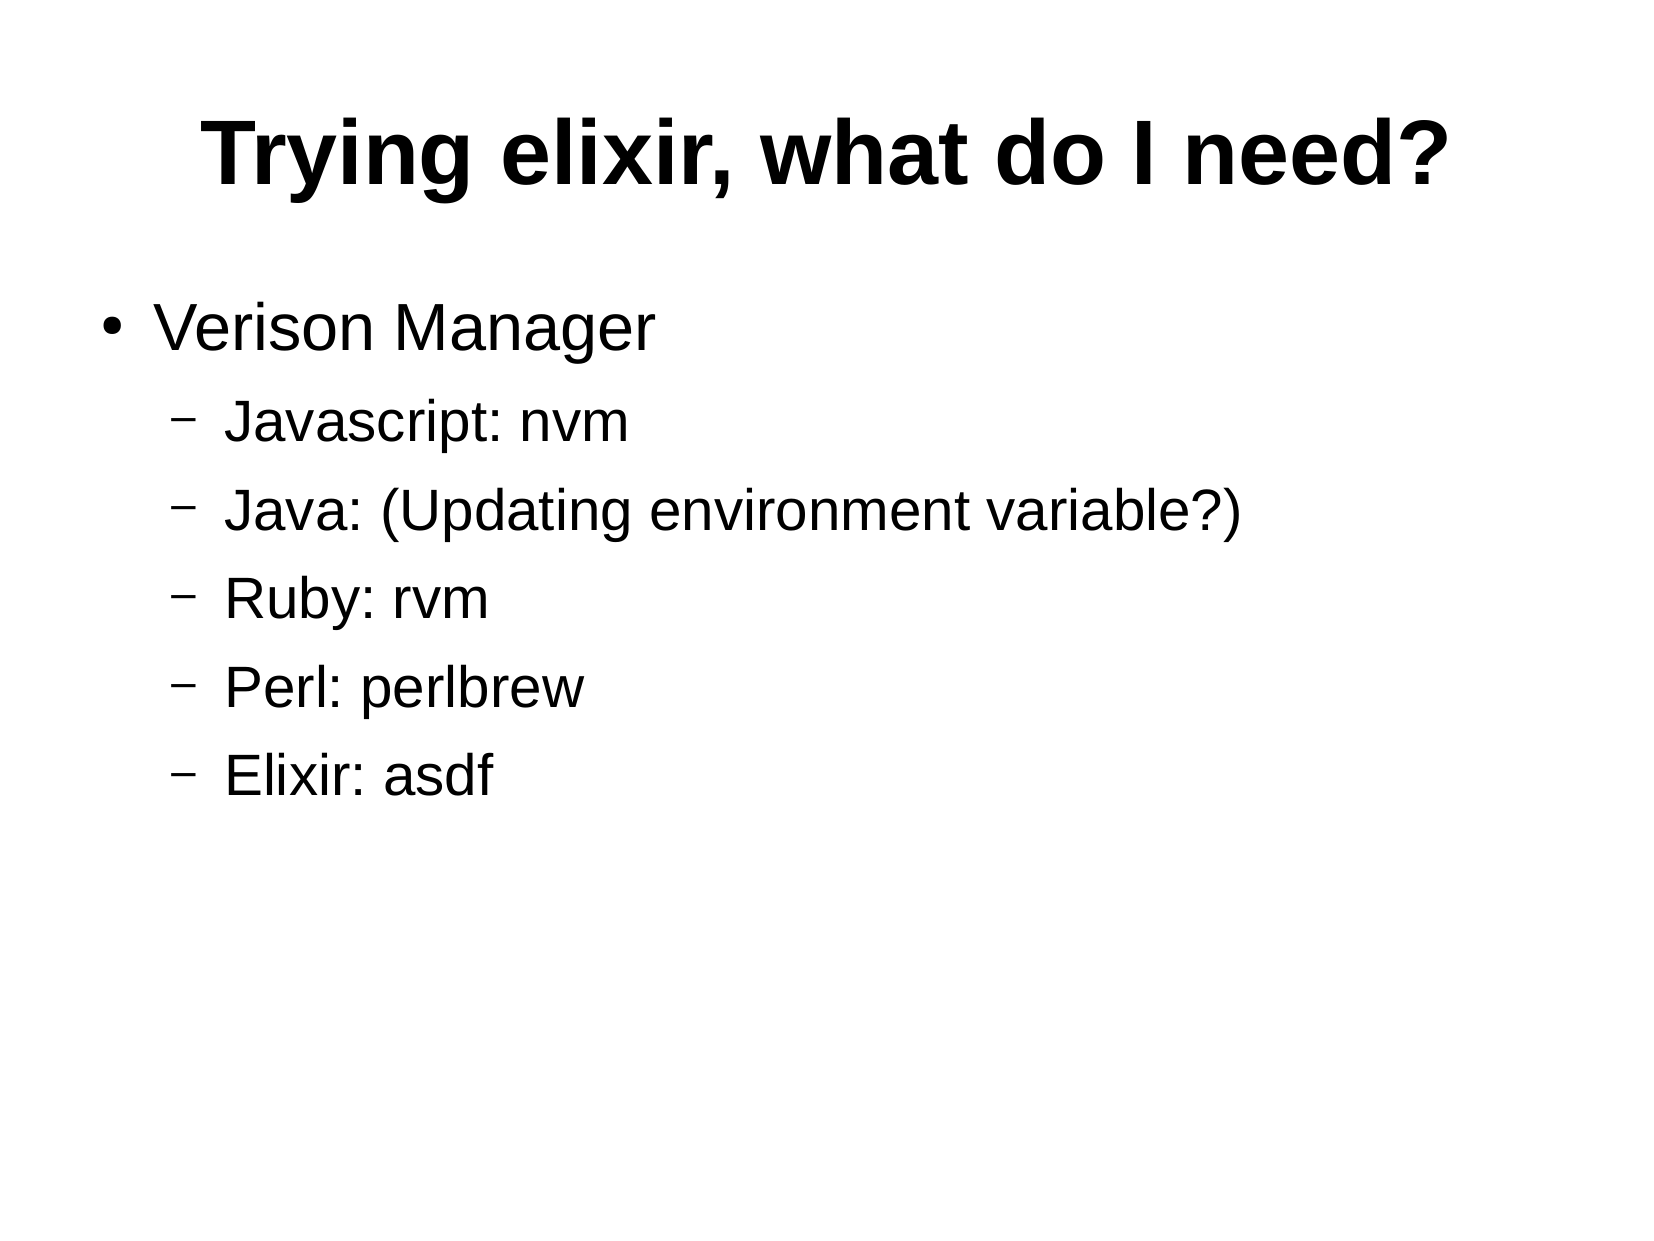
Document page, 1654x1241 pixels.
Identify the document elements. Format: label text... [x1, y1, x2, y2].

list Verison Manager Javascript: nvm Java: (Updating environment variable?) Ruby: rvm Perl: perlbrew Elixir: asdf [82, 290, 1571, 1010]
title Trying elixir, what do I need? [82, 49, 1571, 257]
